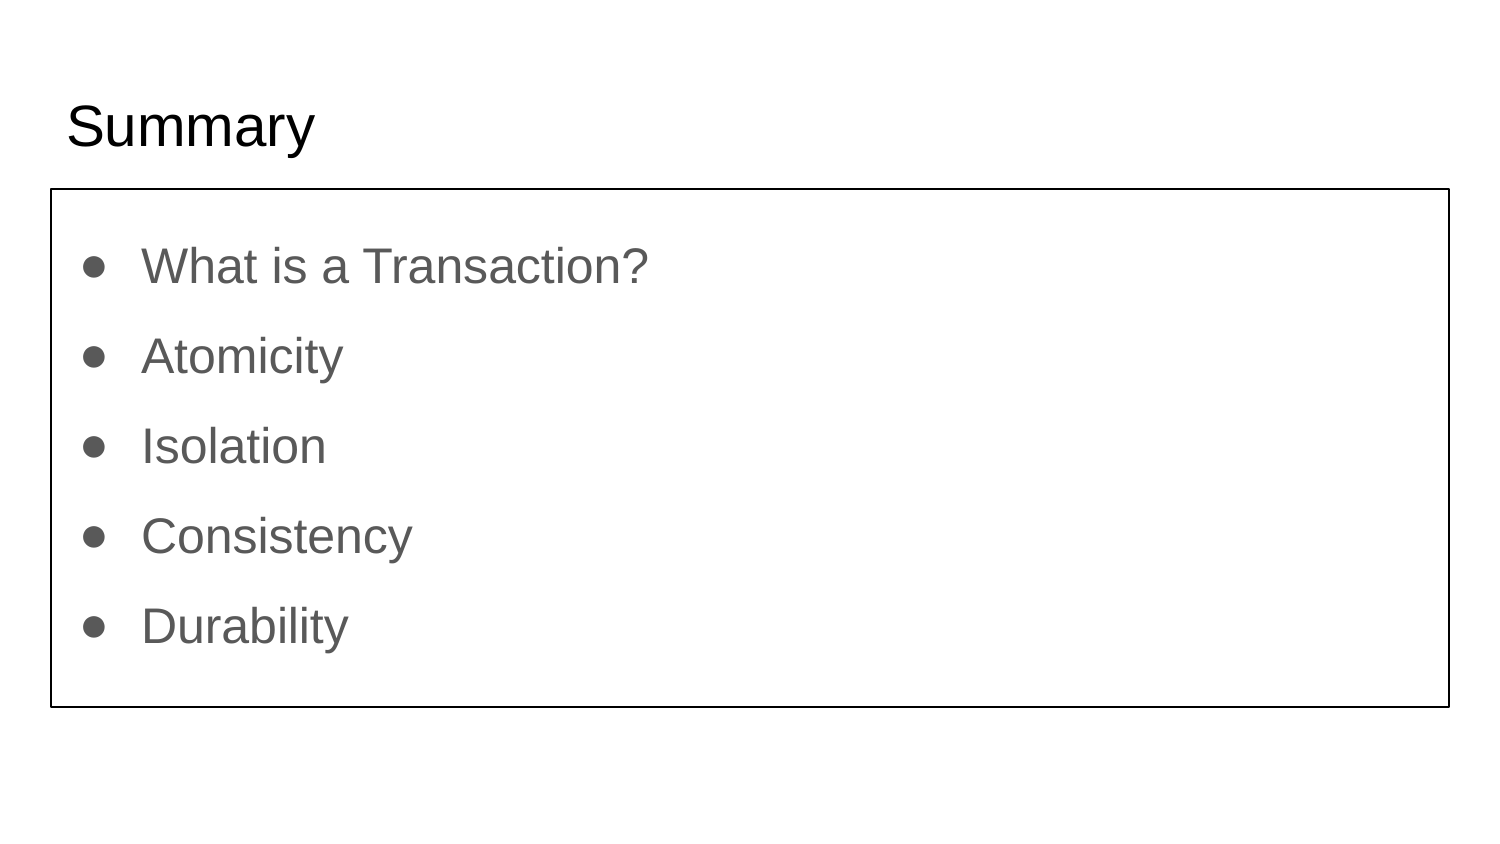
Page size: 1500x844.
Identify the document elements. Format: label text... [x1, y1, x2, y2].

title Summary [51, 72, 1449, 167]
list What is a Transaction? Atomicity Isolation Consistency Durability [51, 189, 1449, 708]
